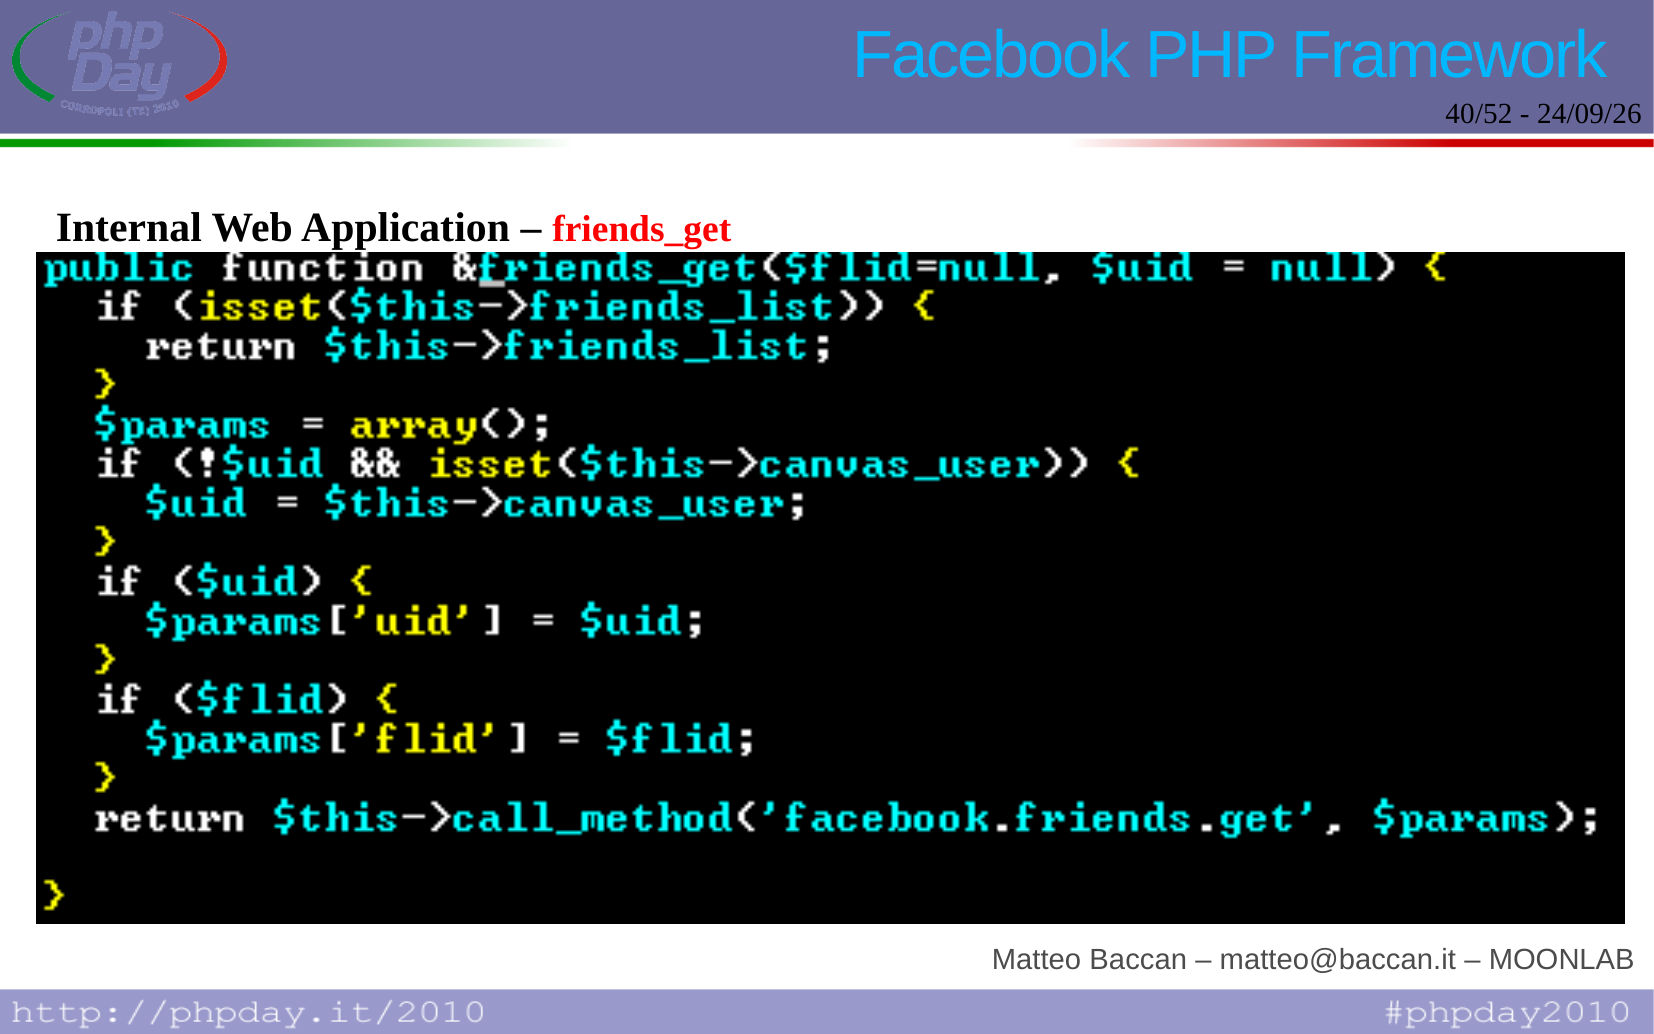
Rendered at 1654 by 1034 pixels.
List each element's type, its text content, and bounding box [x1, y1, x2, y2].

text_box Internal Web Application – friends_get [41, 173, 1269, 236]
picture [0, 0, 1654, 1034]
title Facebook PHP Framework [132, 5, 1609, 103]
